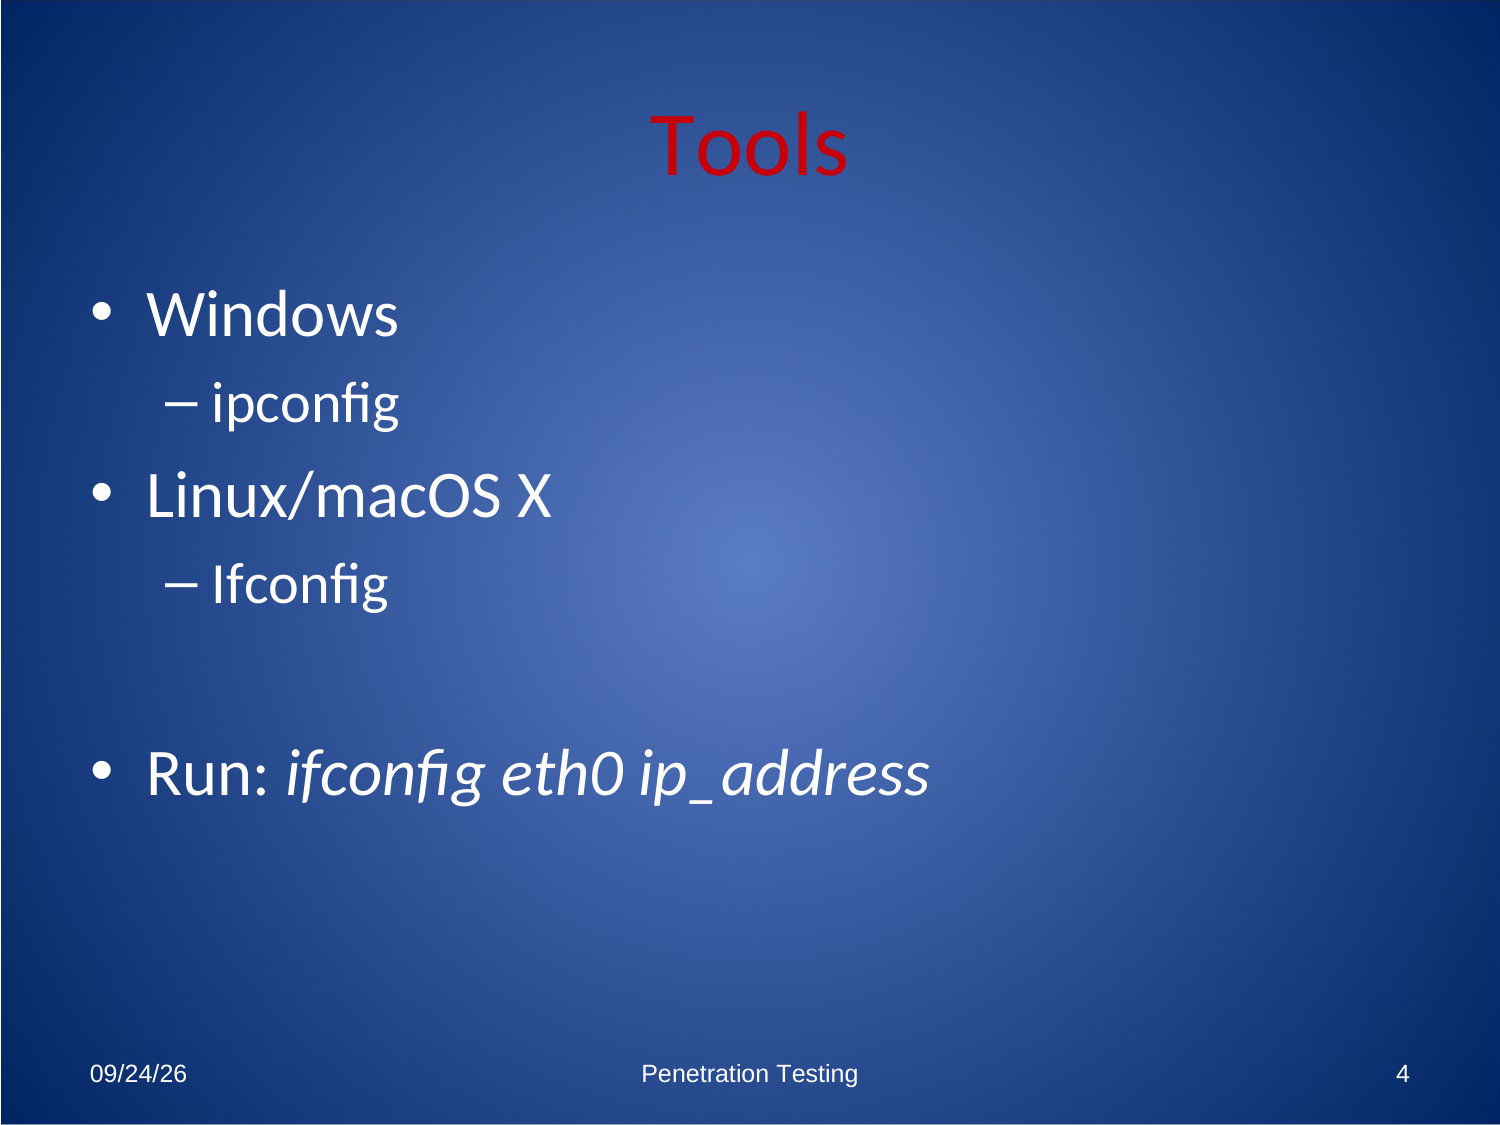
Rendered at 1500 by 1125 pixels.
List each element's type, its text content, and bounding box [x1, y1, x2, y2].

list Windows ipconfig Linux/macOS X Ifconfig Run: ifconfig eth0 ip_address [75, 262, 1426, 1005]
title Tools [75, 45, 1426, 233]
text_box Penetration Testing [512, 1042, 988, 1103]
picture [0, 0, 1500, 1125]
text_box <number> [1074, 1042, 1426, 1103]
text_box 03/17/11 [74, 1042, 426, 1103]
